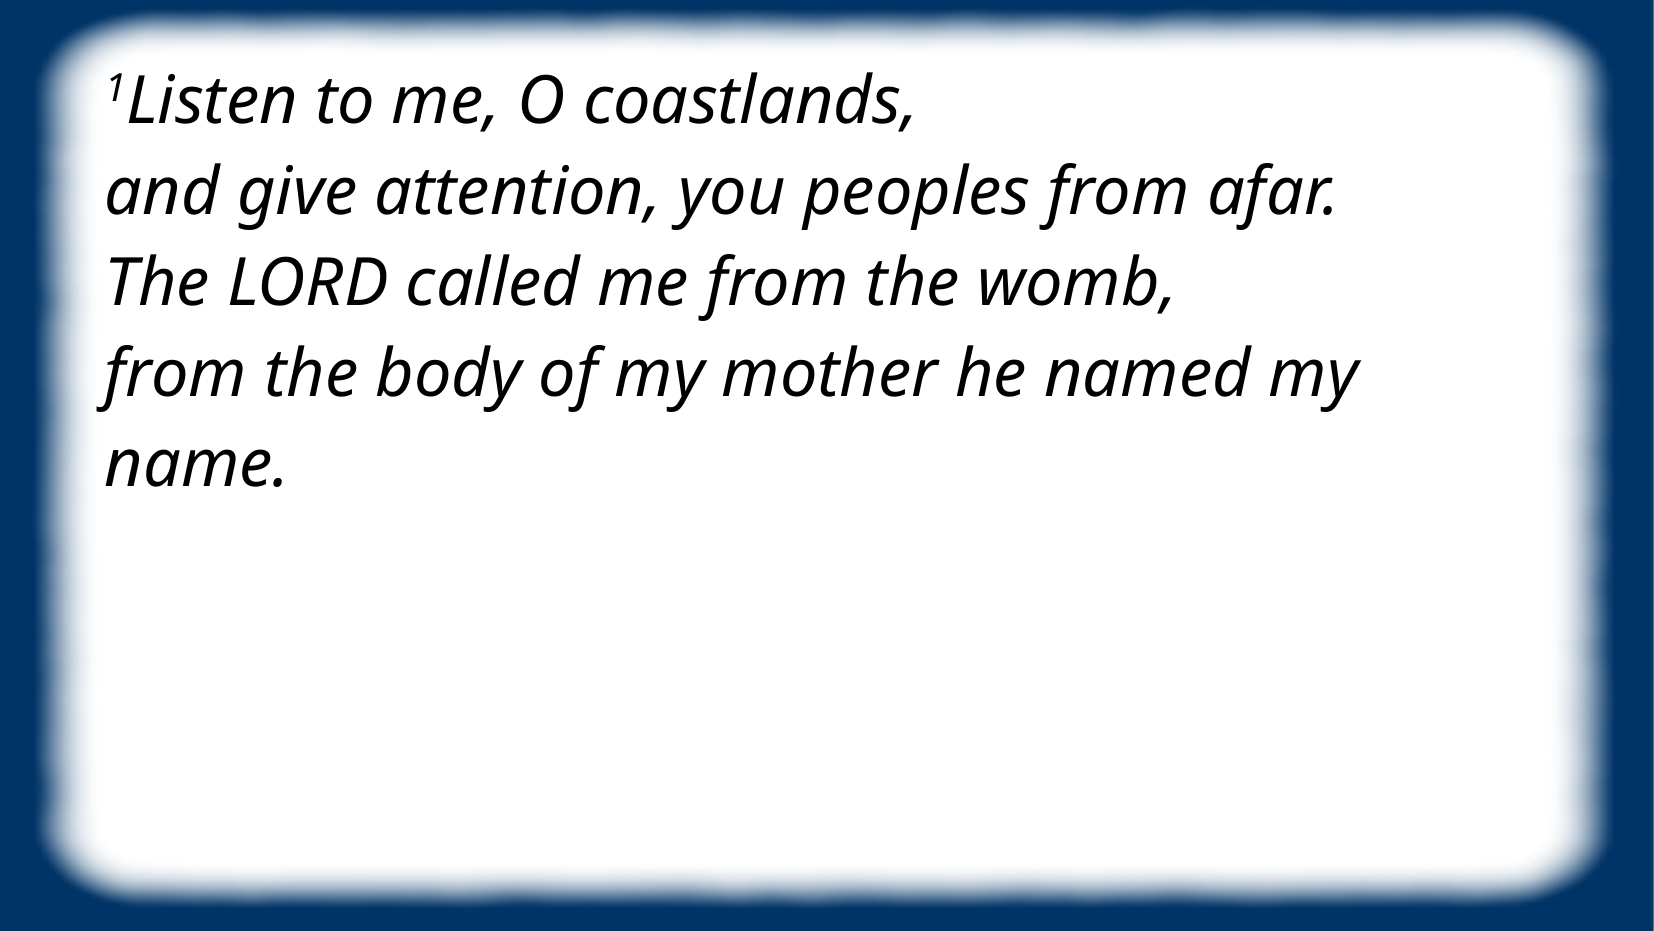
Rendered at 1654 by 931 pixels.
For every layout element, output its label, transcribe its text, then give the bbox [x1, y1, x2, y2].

picture [0, 0, 1654, 931]
text_box 1Listen to me, O coastlands, and give attention, you peoples from afar. The LORD called me from the womb, from the body of my mother he named my name. [90, 45, 1561, 504]
